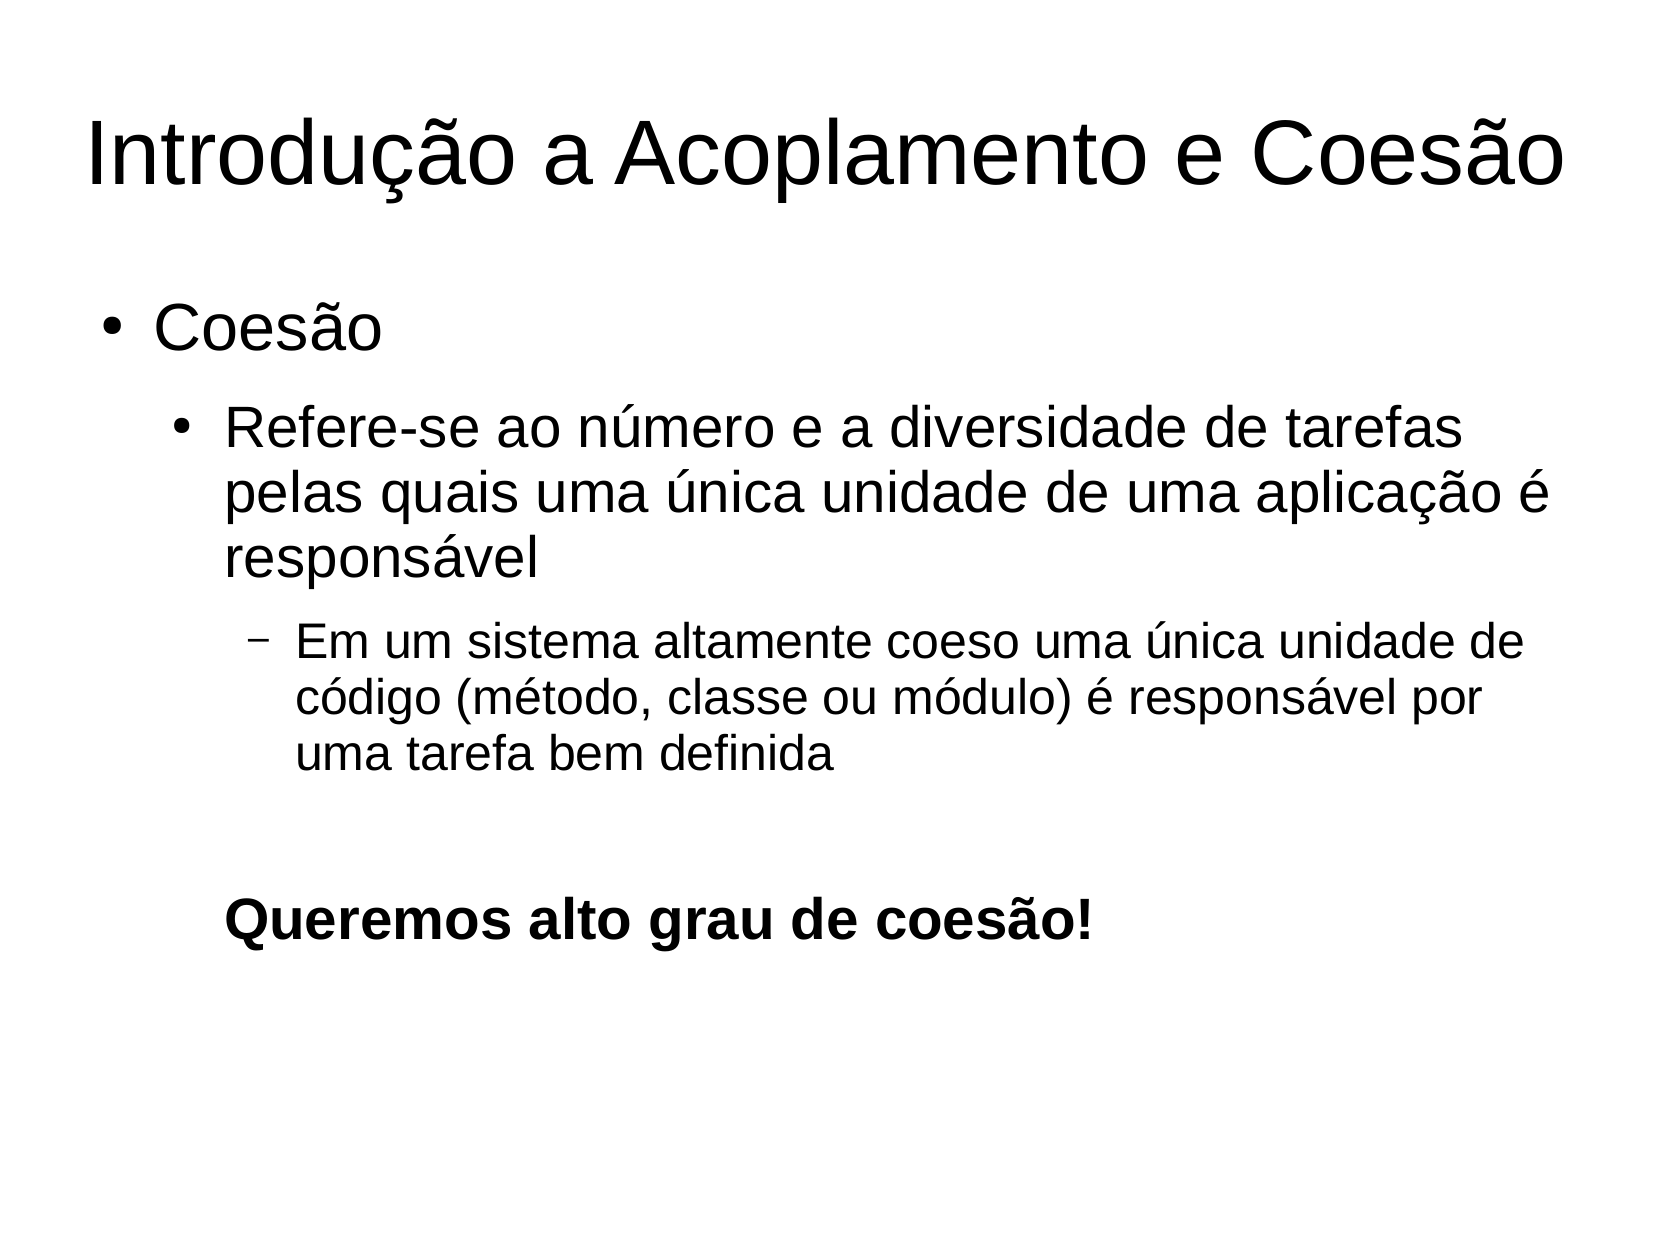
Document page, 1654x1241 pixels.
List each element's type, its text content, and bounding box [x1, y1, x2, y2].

title Introdução a Acoplamento e Coesão [82, 49, 1571, 257]
list Coesão Refere-se ao número e a diversidade de tarefas pelas quais uma única unidade de uma aplicação é responsável Em um sistema altamente coeso uma única unidade de código (método, classe ou módulo) é responsável por uma tarefa bem definida Queremos alto grau de coesão! [82, 290, 1571, 1109]
